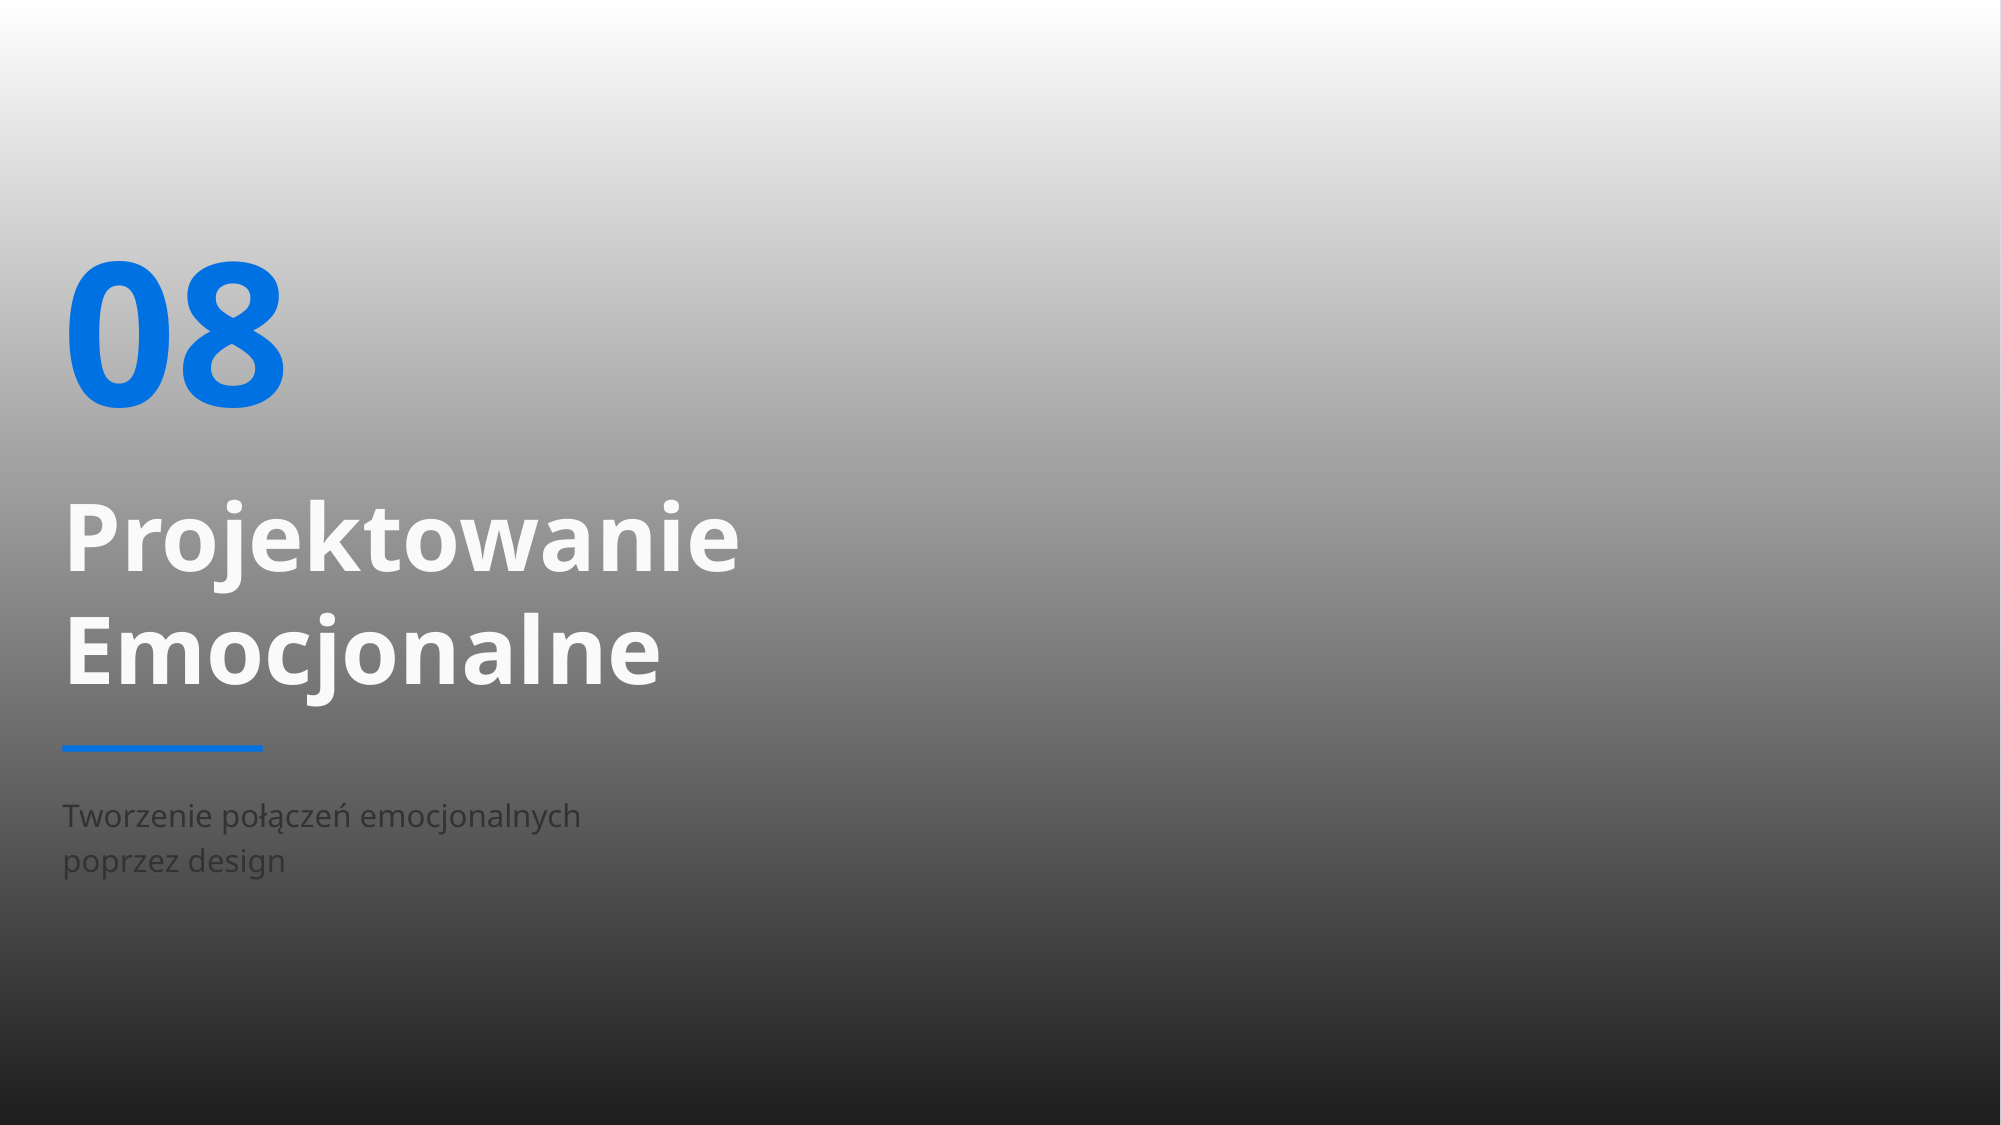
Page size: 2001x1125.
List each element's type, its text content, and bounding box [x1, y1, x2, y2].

text_box 08 [62, 248, 2000, 448]
text_box Projektowanie Emocjonalne [62, 473, 1984, 708]
text_box Tworzenie połączeń emocjonalnych poprzez design [62, 789, 978, 877]
text_box [0, 0, 2000, 1125]
